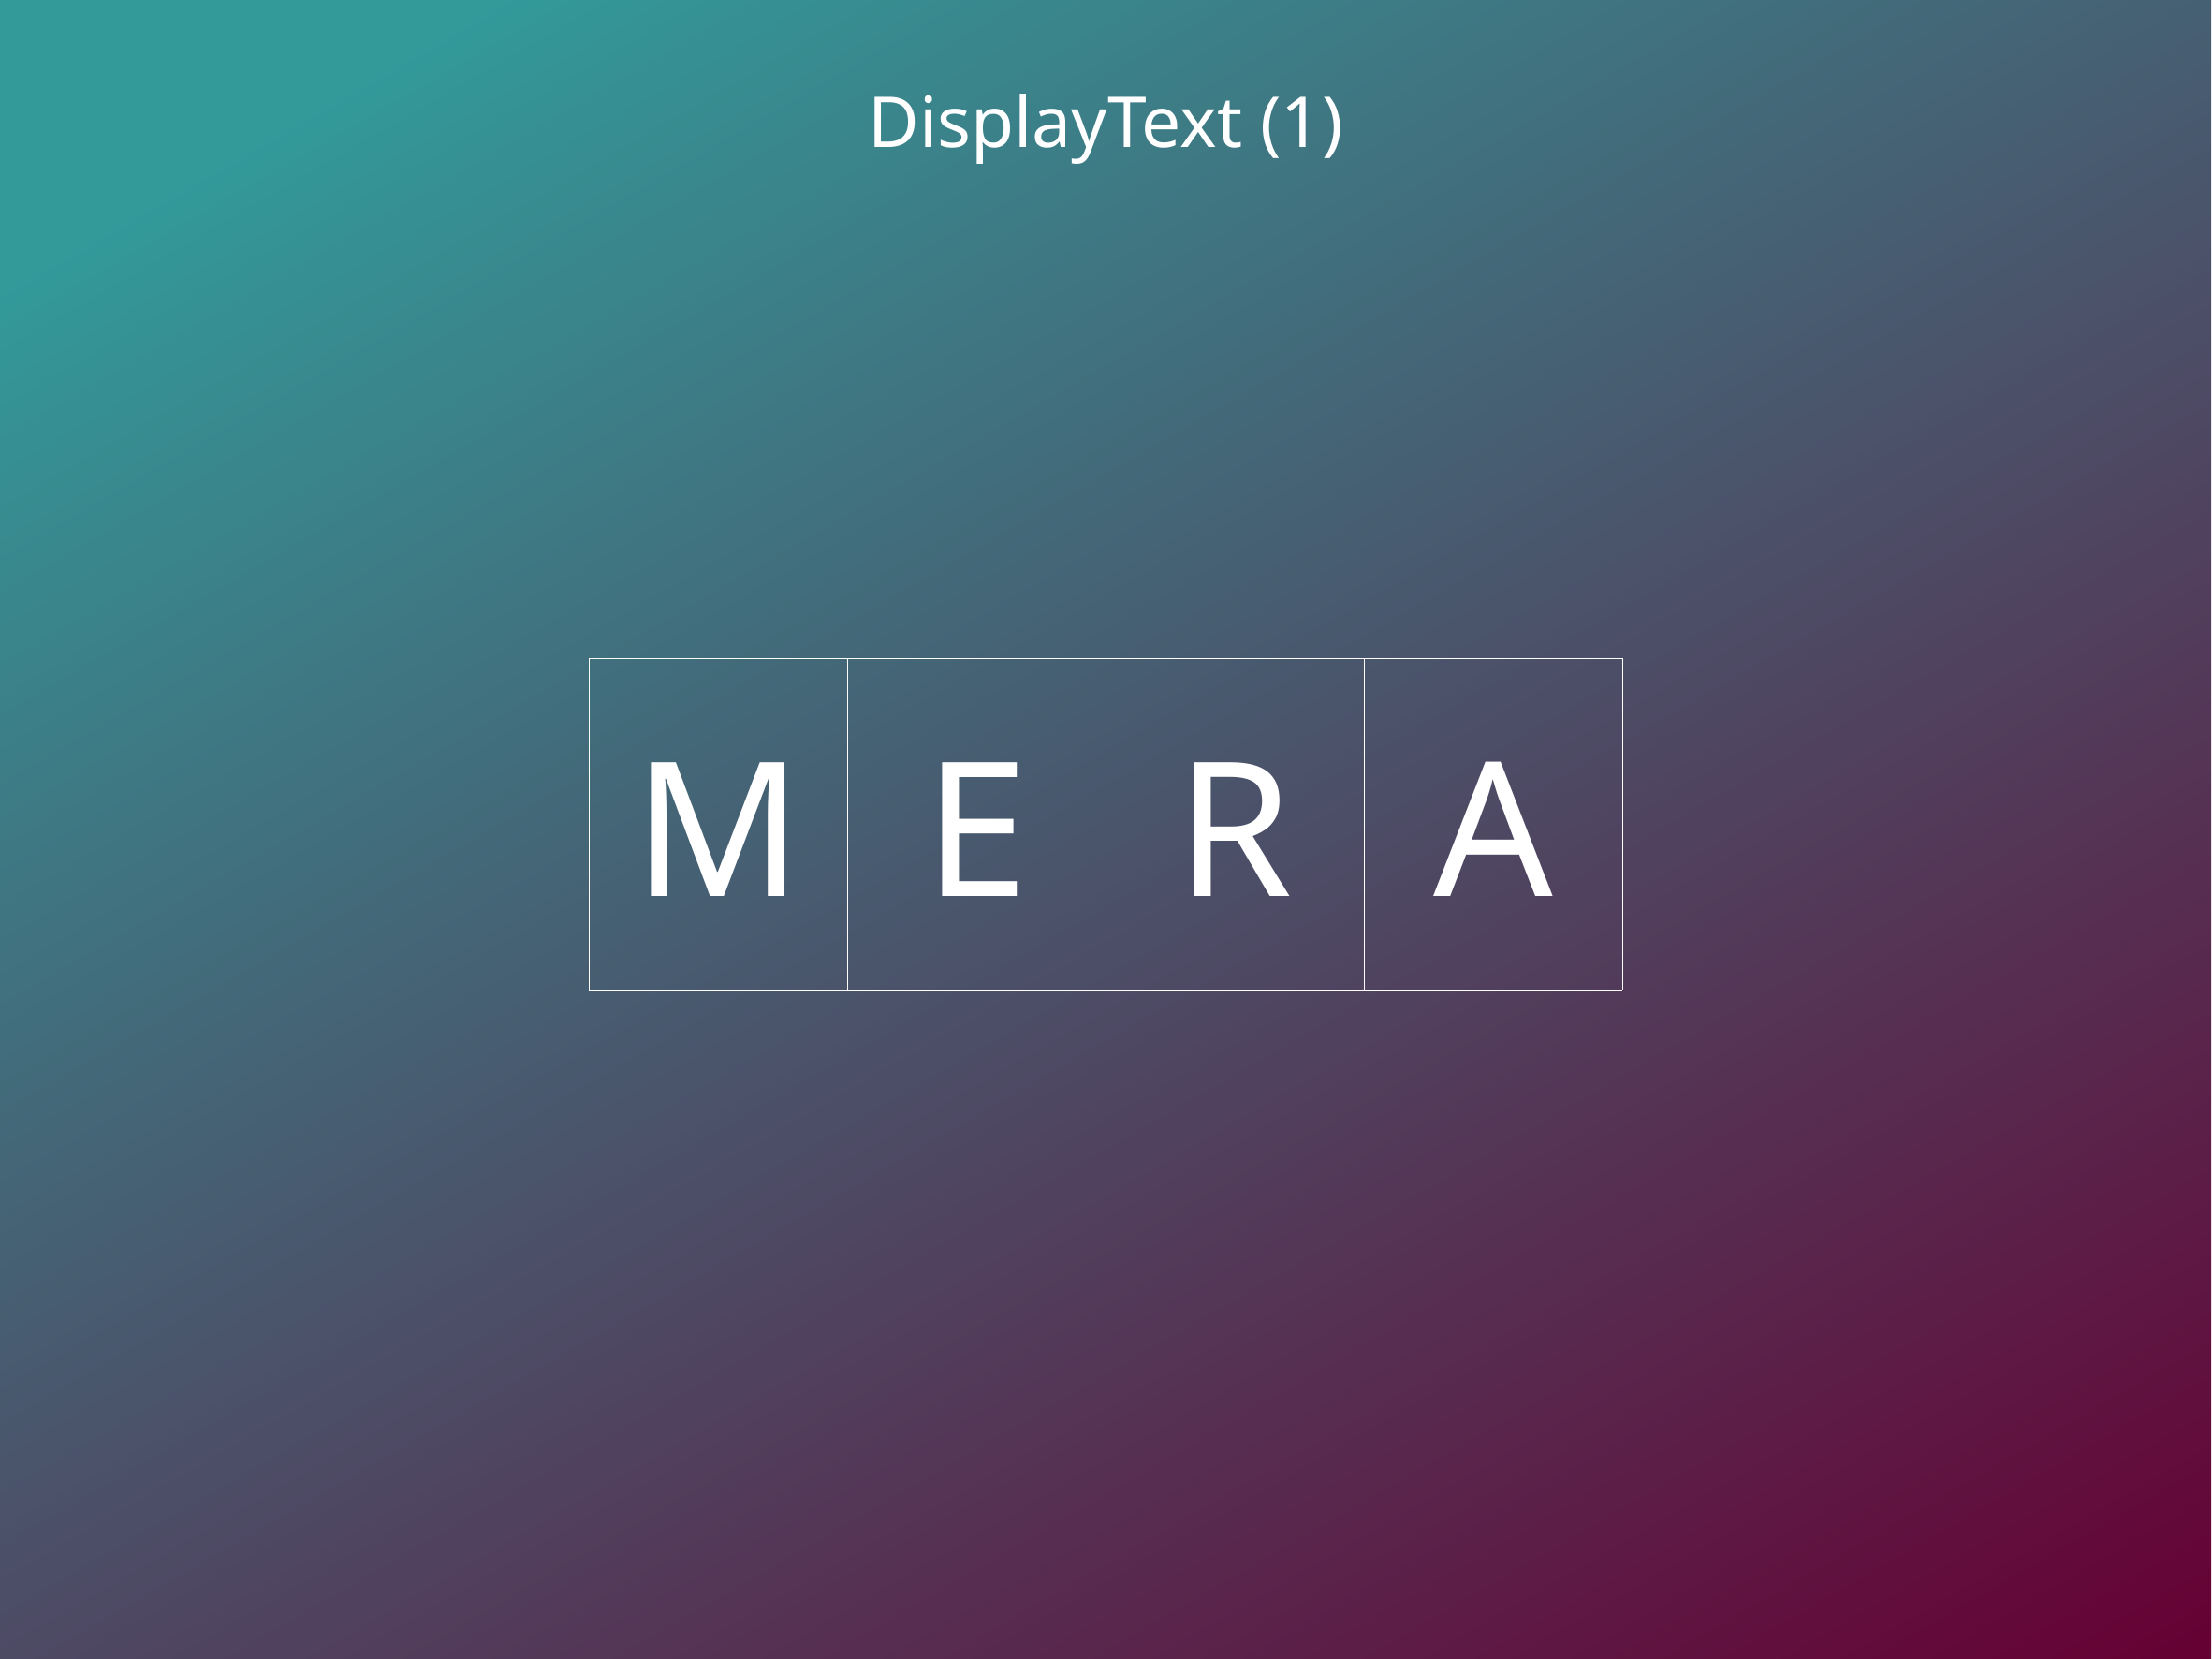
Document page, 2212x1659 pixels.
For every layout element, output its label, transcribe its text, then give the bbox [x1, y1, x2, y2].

table_header E [848, 659, 1106, 990]
table_header R [1106, 659, 1364, 990]
table_header A [1365, 659, 1622, 990]
text_box DisplayText (1) [843, 65, 1368, 222]
table_header M [590, 659, 847, 990]
